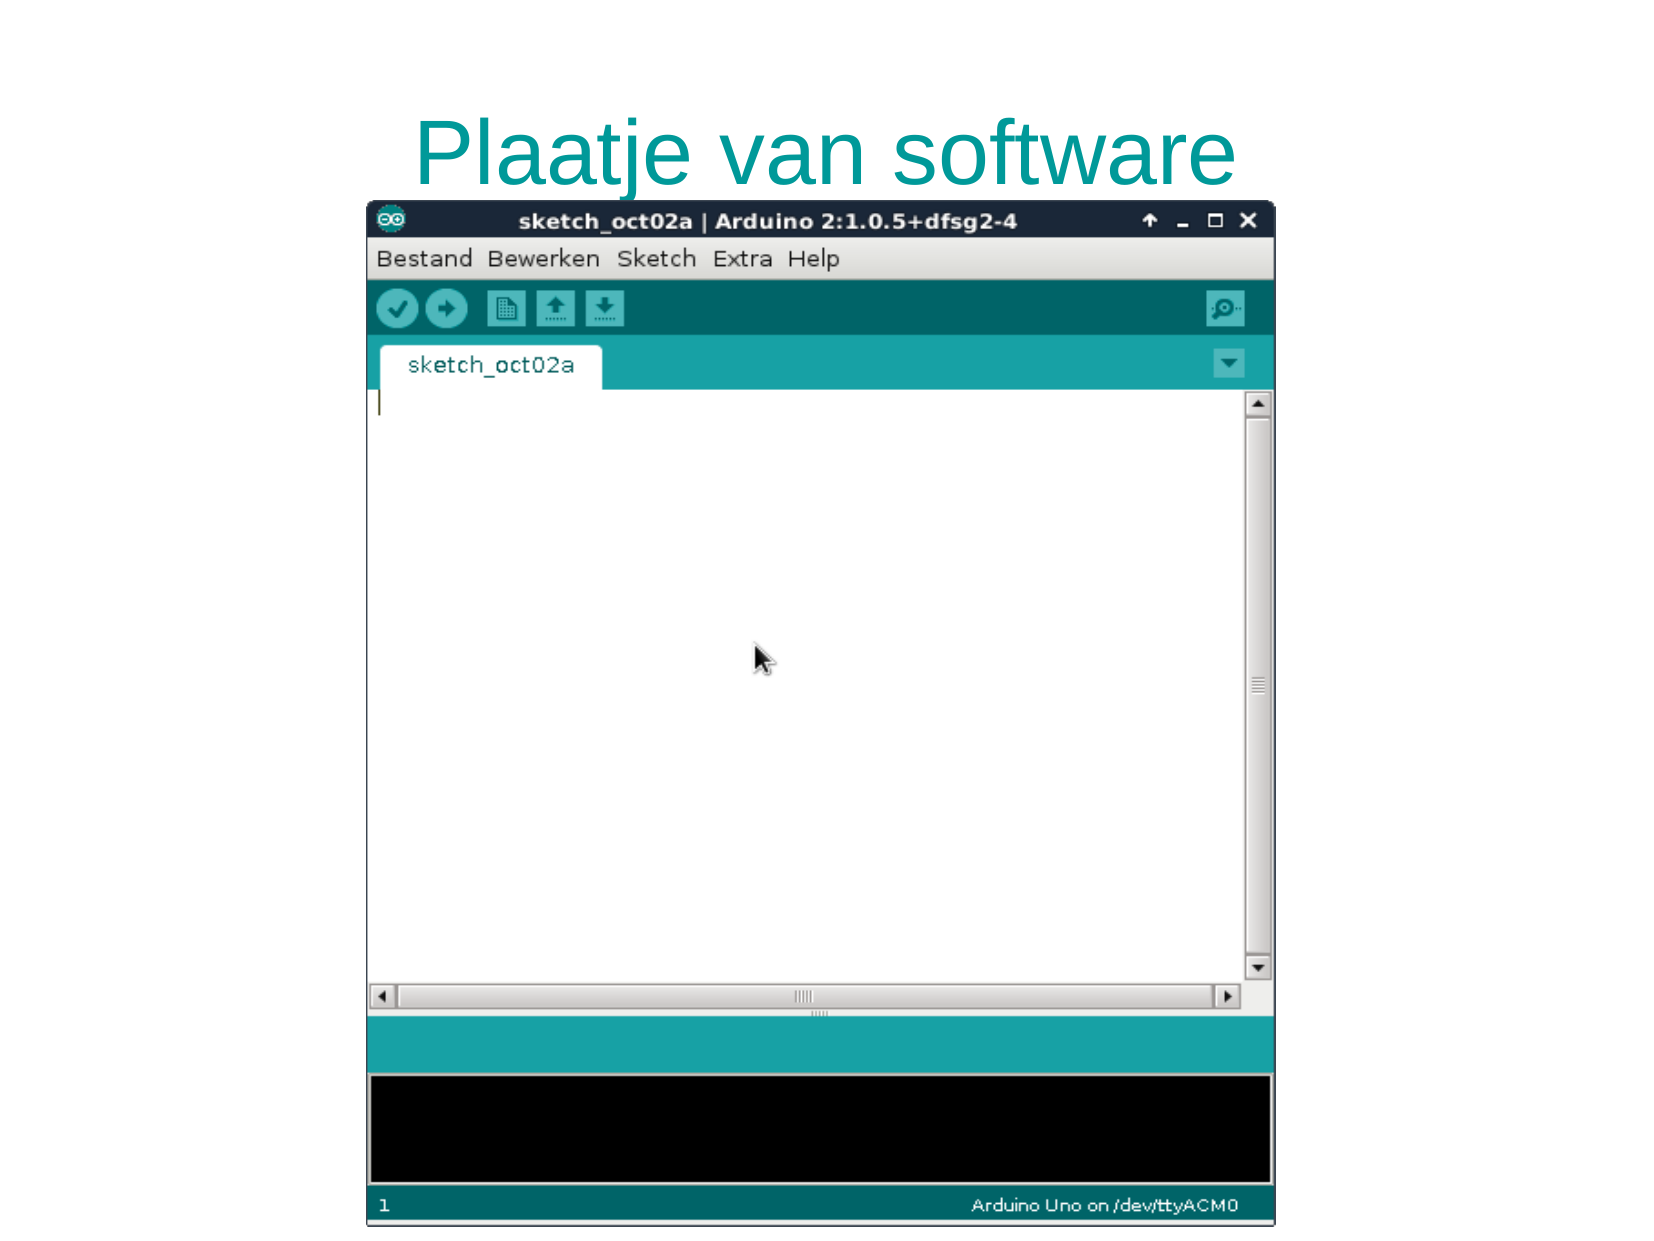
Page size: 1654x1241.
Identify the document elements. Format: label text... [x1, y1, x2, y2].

picture [366, 200, 1276, 1227]
title Plaatje van software [82, 49, 1571, 257]
